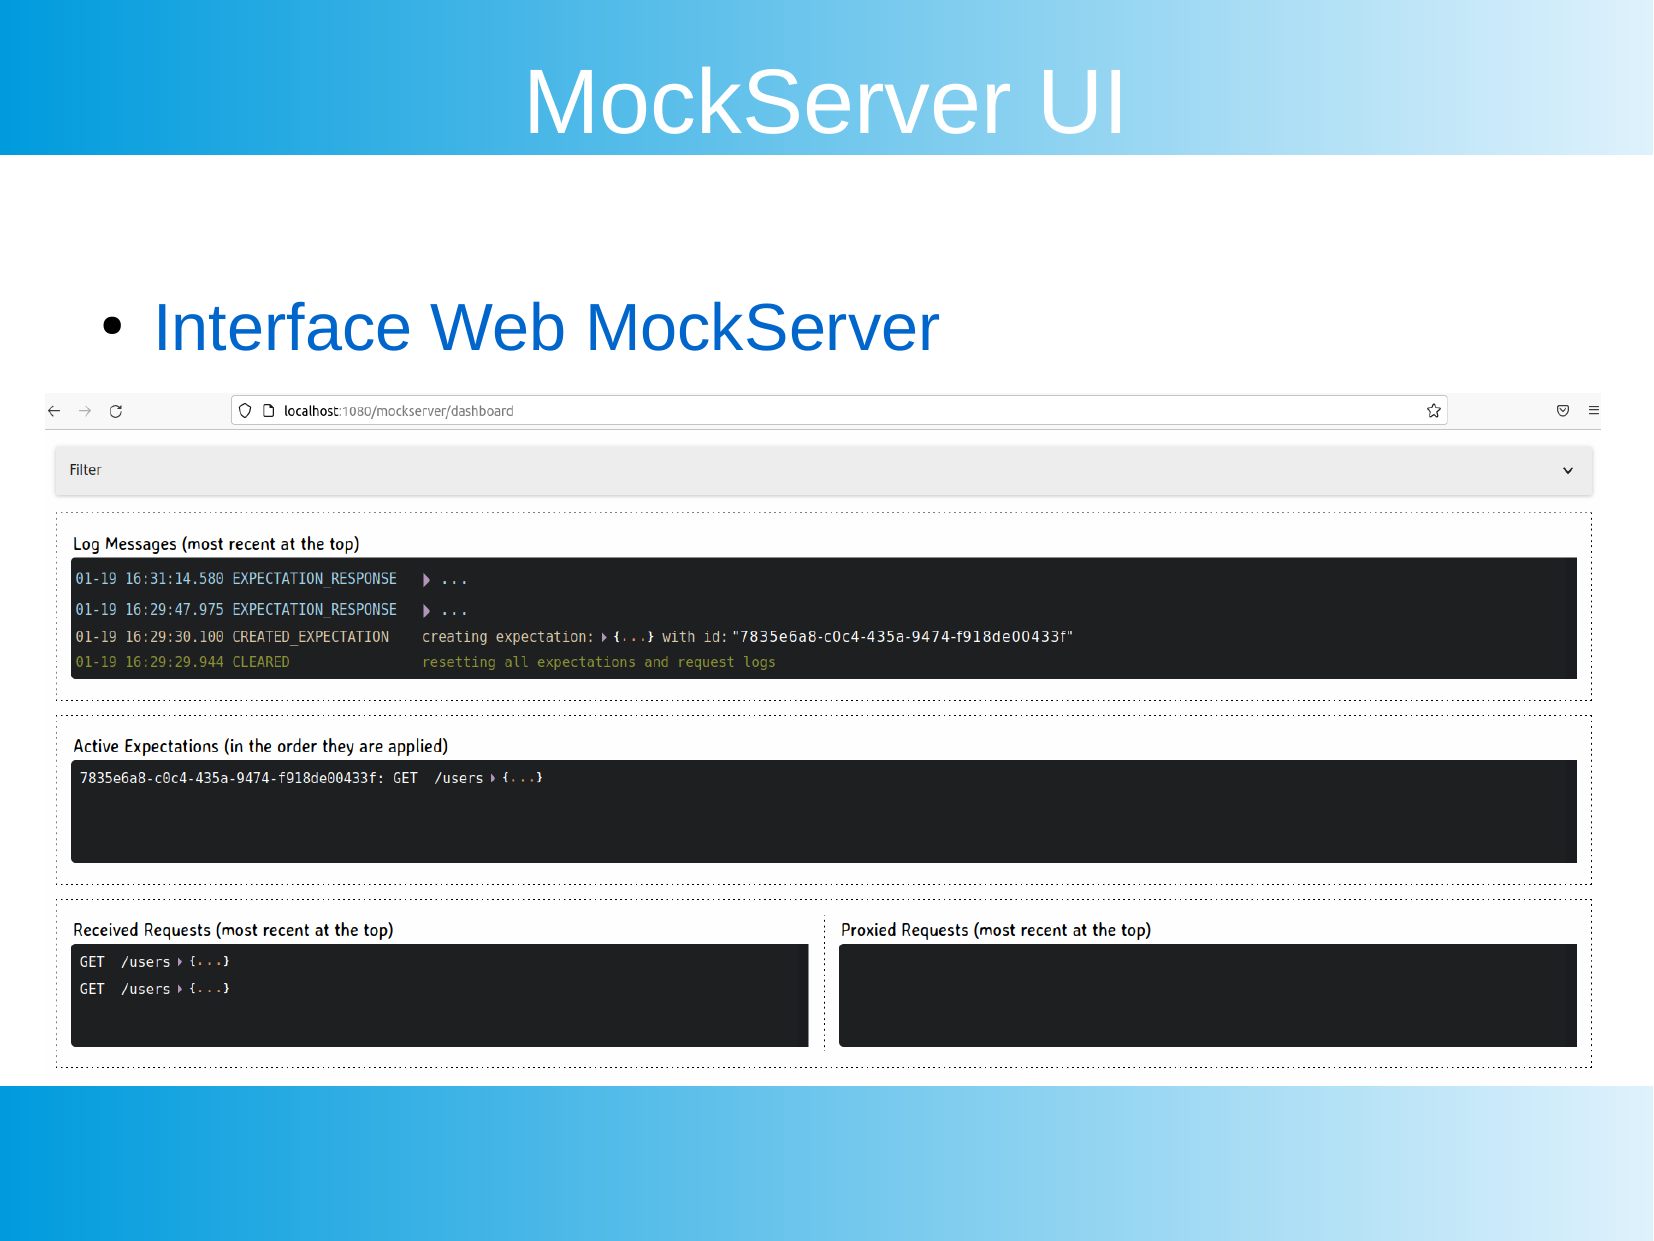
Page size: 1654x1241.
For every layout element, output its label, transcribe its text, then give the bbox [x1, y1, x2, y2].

list Interface Web MockServer [82, 290, 1571, 393]
picture [45, 393, 1601, 1081]
title MockServer UI [82, 49, 1571, 155]
